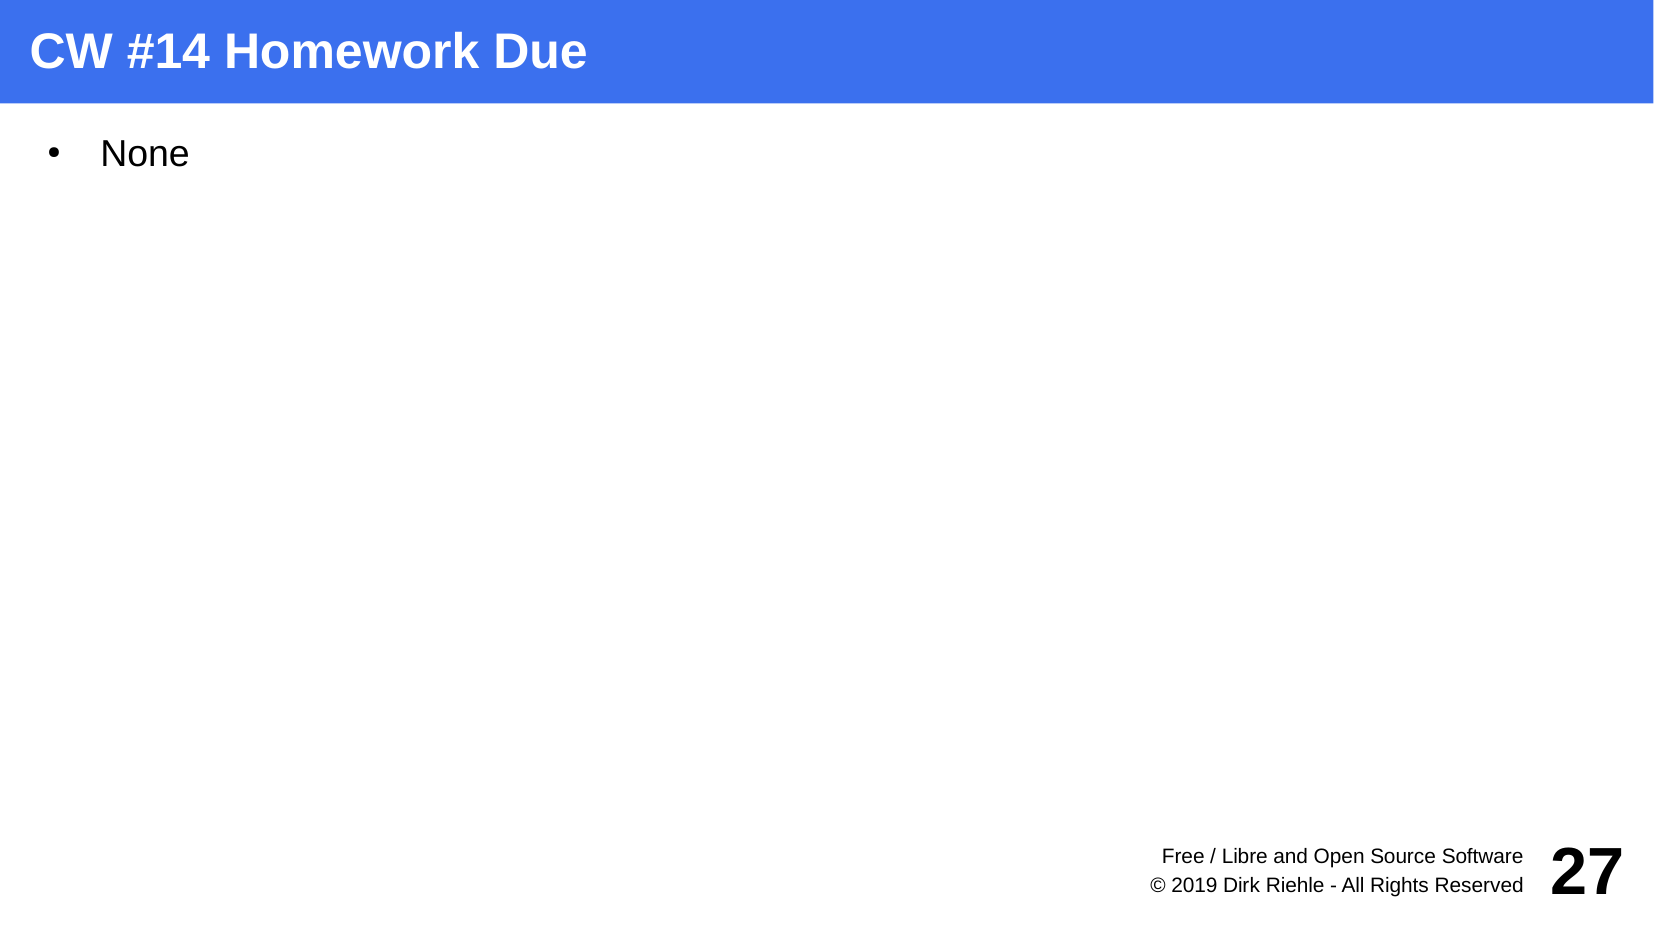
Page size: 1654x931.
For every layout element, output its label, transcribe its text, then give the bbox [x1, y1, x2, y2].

list None [29, 132, 1625, 813]
title CW #14 Homework Due [0, 0, 1654, 104]
